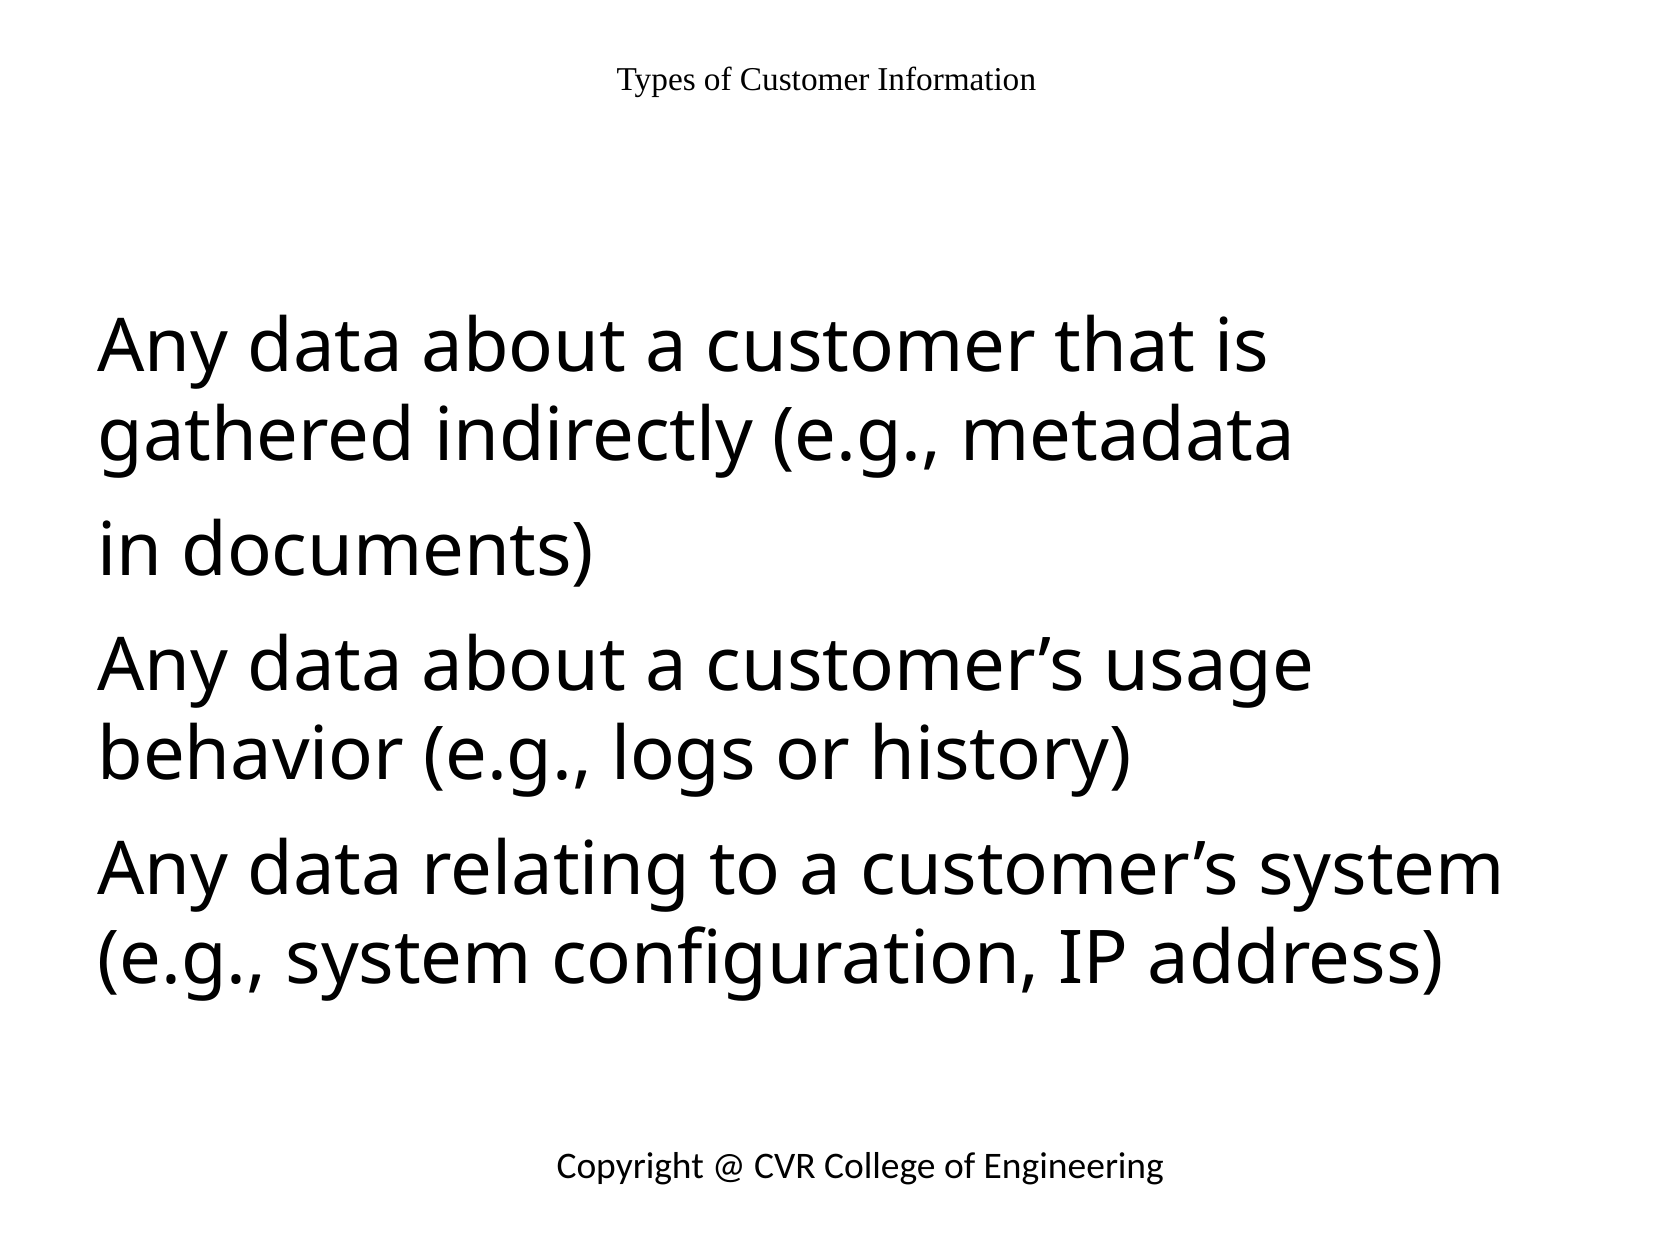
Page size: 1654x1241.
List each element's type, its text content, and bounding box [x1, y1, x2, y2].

list Any data about a customer that is gathered indirectly (e.g., metadata in documents) Any data about a customer’s usage behavior (e.g., logs or history) Any data relating to a customer’s system (e.g., system configuration, IP address) [82, 290, 1571, 1010]
title Types of Customer Information [82, 49, 1571, 257]
